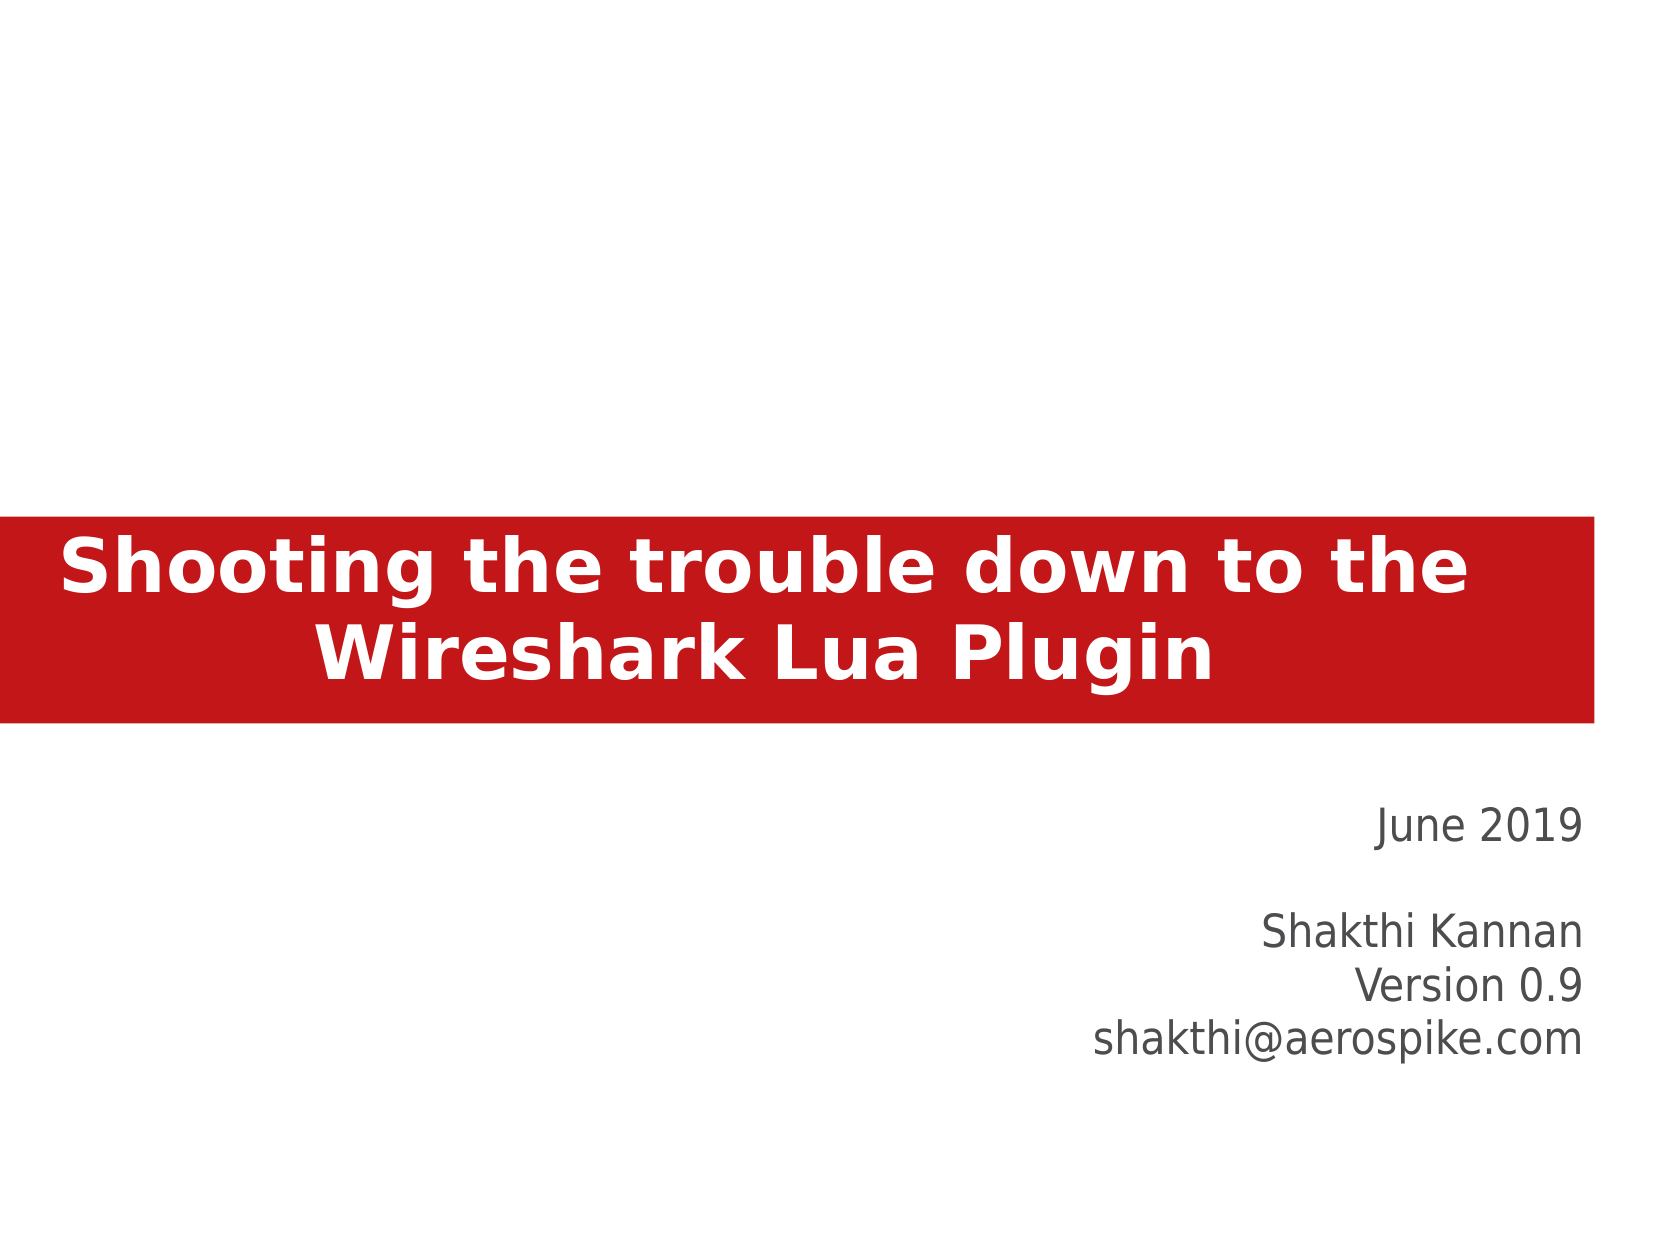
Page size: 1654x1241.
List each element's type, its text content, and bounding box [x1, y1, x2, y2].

text_box June 2019 Shakthi Kannan Version 0.9 shakthi@aerospike.com [791, 791, 1599, 1152]
title Shooting the trouble down to the Wireshark Lua Plugin [59, 522, 1595, 671]
